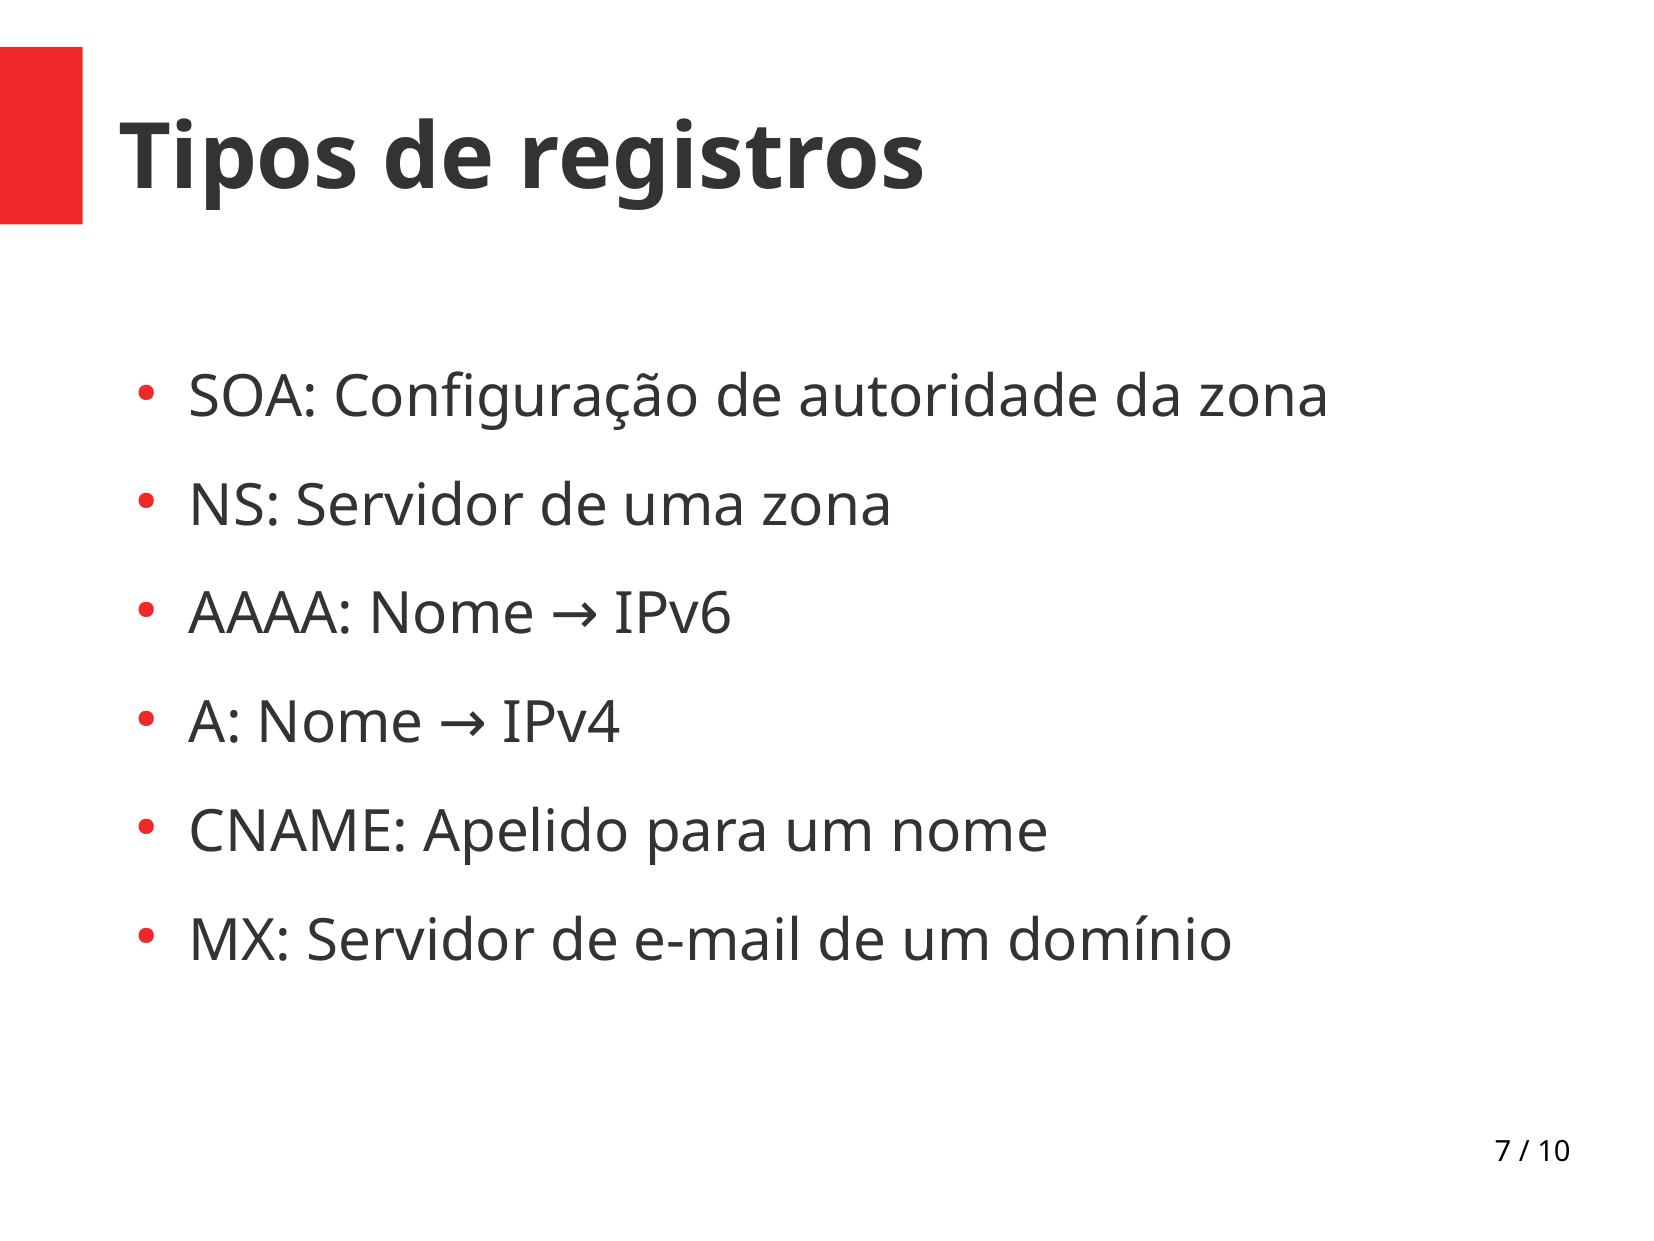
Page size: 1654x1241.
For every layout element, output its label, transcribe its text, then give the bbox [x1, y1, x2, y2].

list SOA: Configuração de autoridade da zona NS: Servidor de uma zona AAAA: Nome → IPv6 A: Nome → IPv4 CNAME: Apelido para um nome MX: Servidor de e-mail de um domínio [118, 354, 1536, 1074]
title Tipos de registros [118, 49, 1571, 257]
